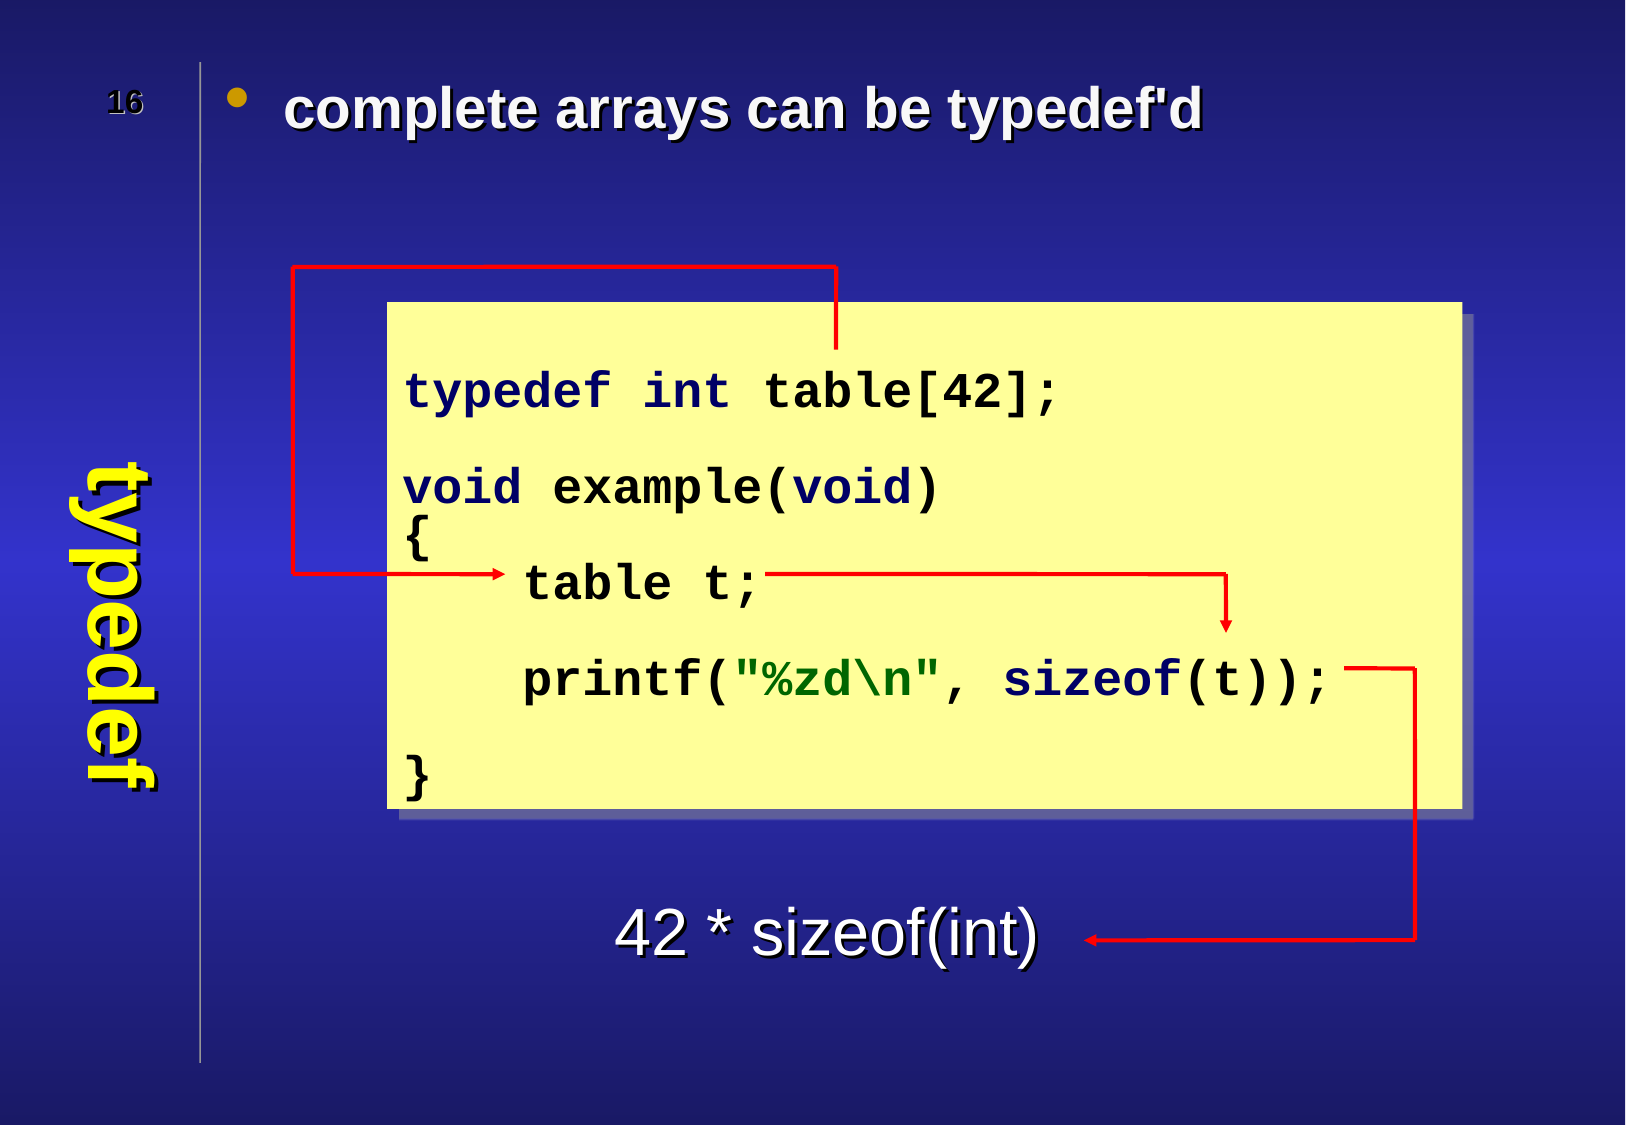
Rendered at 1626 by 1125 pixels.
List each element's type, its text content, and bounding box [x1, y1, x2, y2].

list complete arrays can be typedef'd [212, 62, 1593, 1063]
text_box typedef int table[42]; void example(void) { table t; printf("%zd\n", sizeof(t)); } [387, 302, 1463, 809]
title typedef [50, 187, 188, 1063]
text_box 42 * sizeof(int) [599, 880, 1238, 977]
